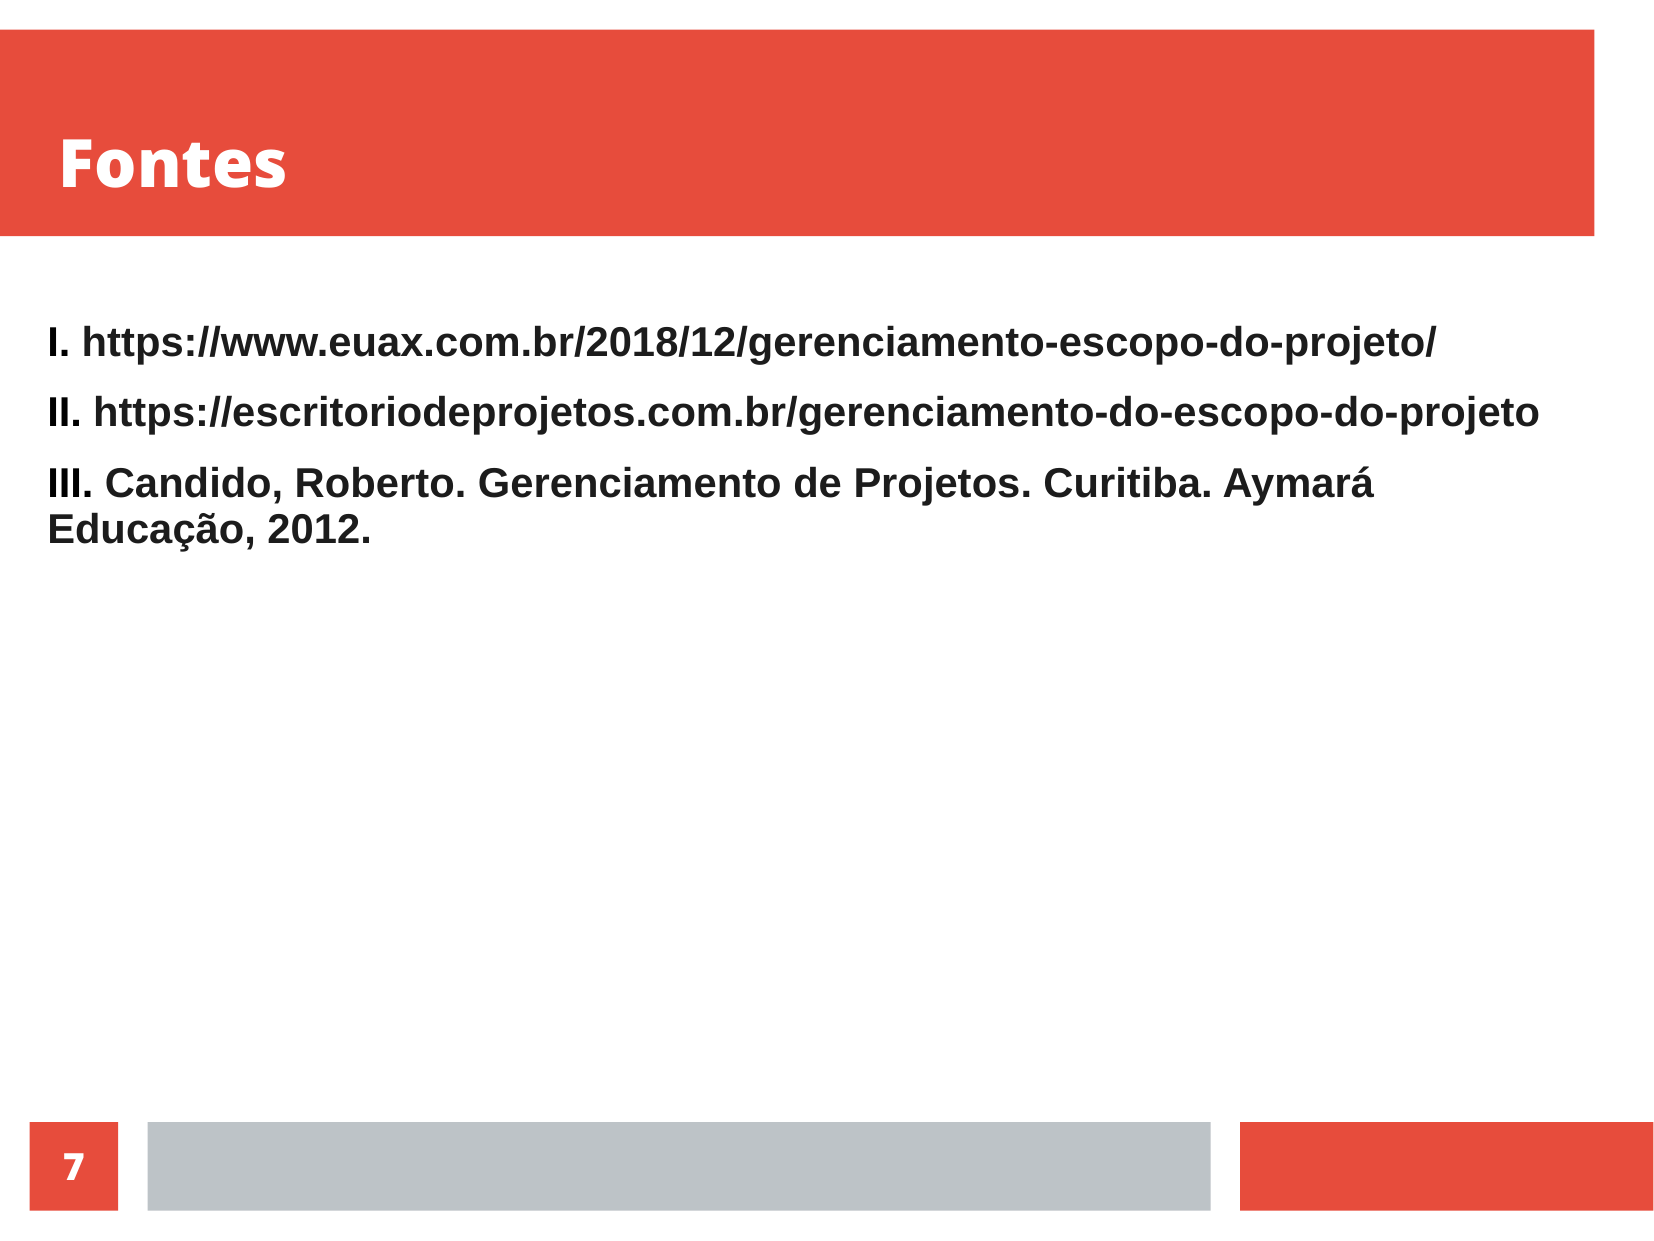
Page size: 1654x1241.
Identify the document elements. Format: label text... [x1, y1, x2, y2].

list https://www.euax.com.br/2018/12/gerenciamento-escopo-do-projeto/ https://escritoriodeprojetos.com.br/gerenciamento-do-escopo-do-projeto Candido, Roberto. Gerenciamento de Projetos. Curitiba. Aymará Educação, 2012. [47, 318, 1554, 1087]
title Fontes [59, 59, 1595, 207]
